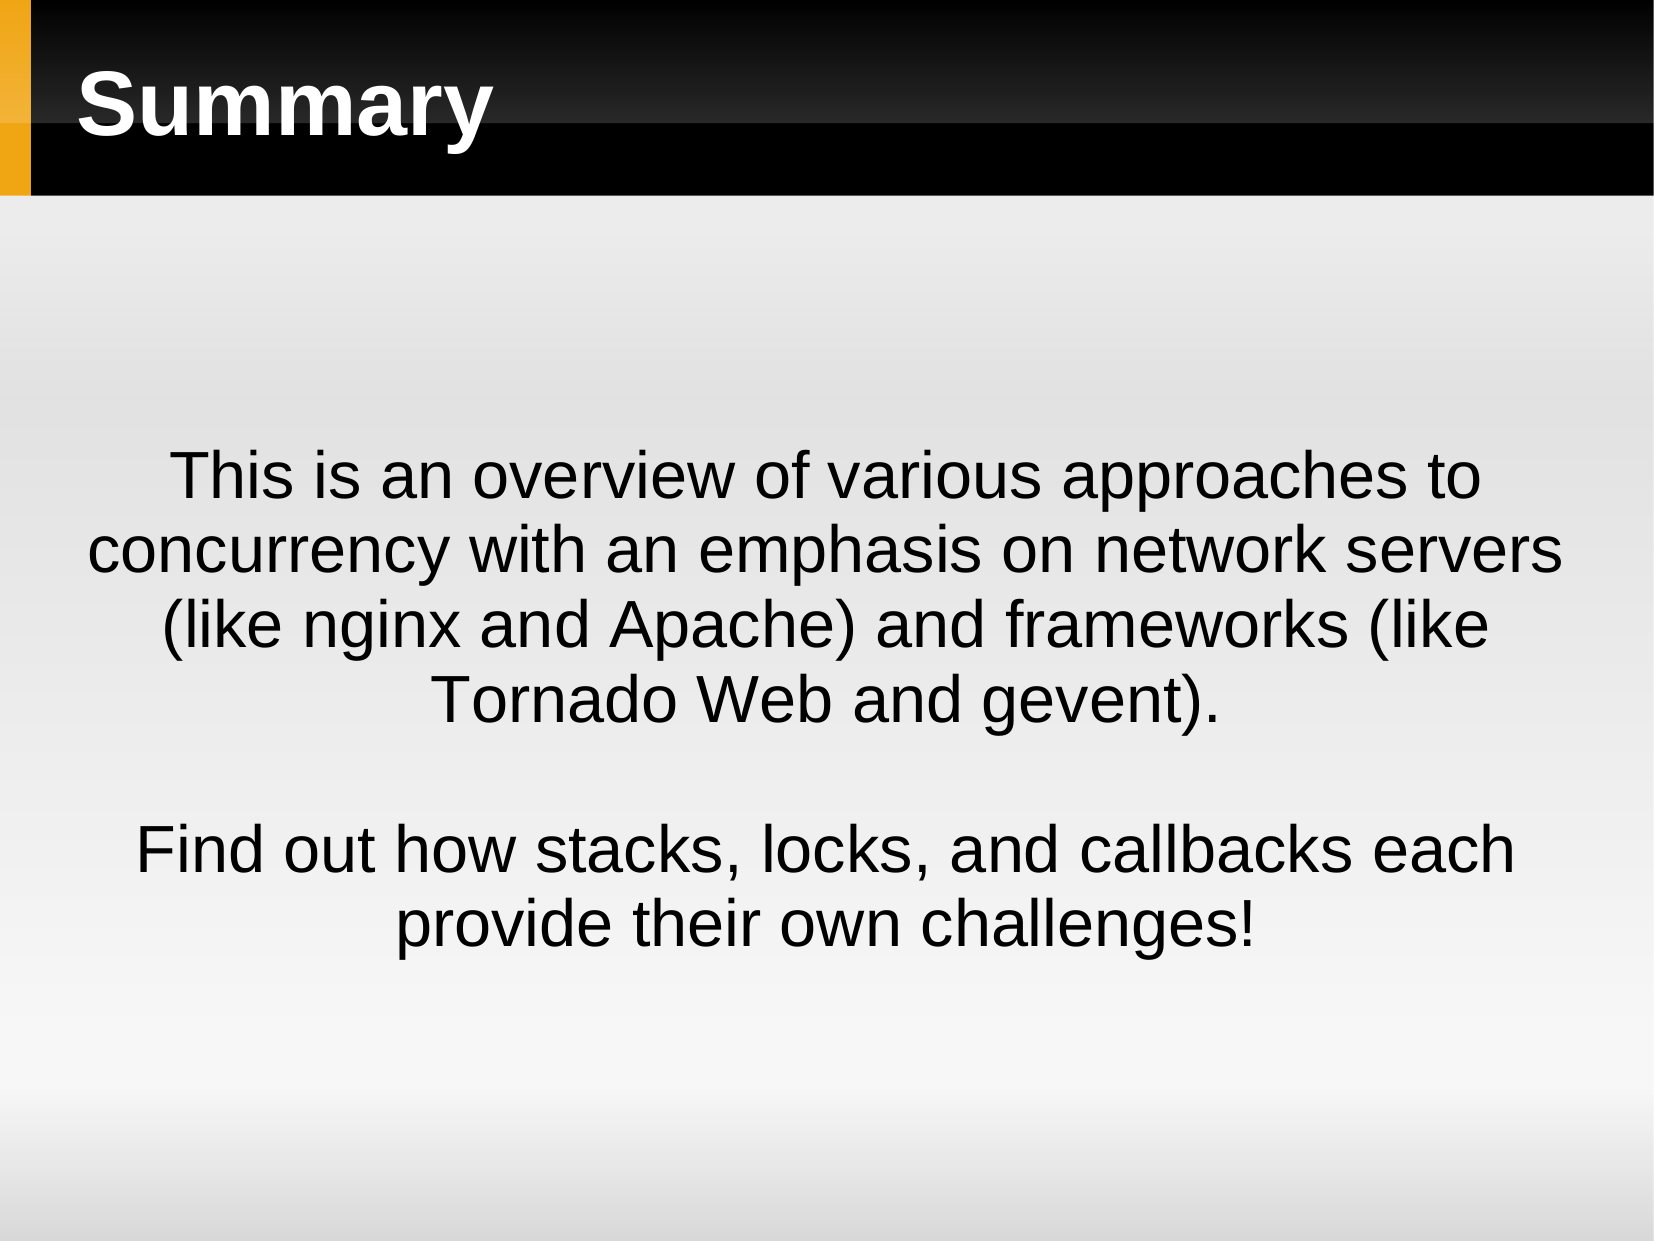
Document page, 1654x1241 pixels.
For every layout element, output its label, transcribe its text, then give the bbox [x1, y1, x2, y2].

title Summary [76, 0, 1565, 208]
subtitle This is an overview of various approaches to concurrency with an emphasis on network servers (like nginx and Apache) and frameworks (like Tornado Web and gevent). Find out how stacks, locks, and callbacks each provide their own challenges! [82, 290, 1571, 1109]
picture [0, 0, 1654, 1241]
